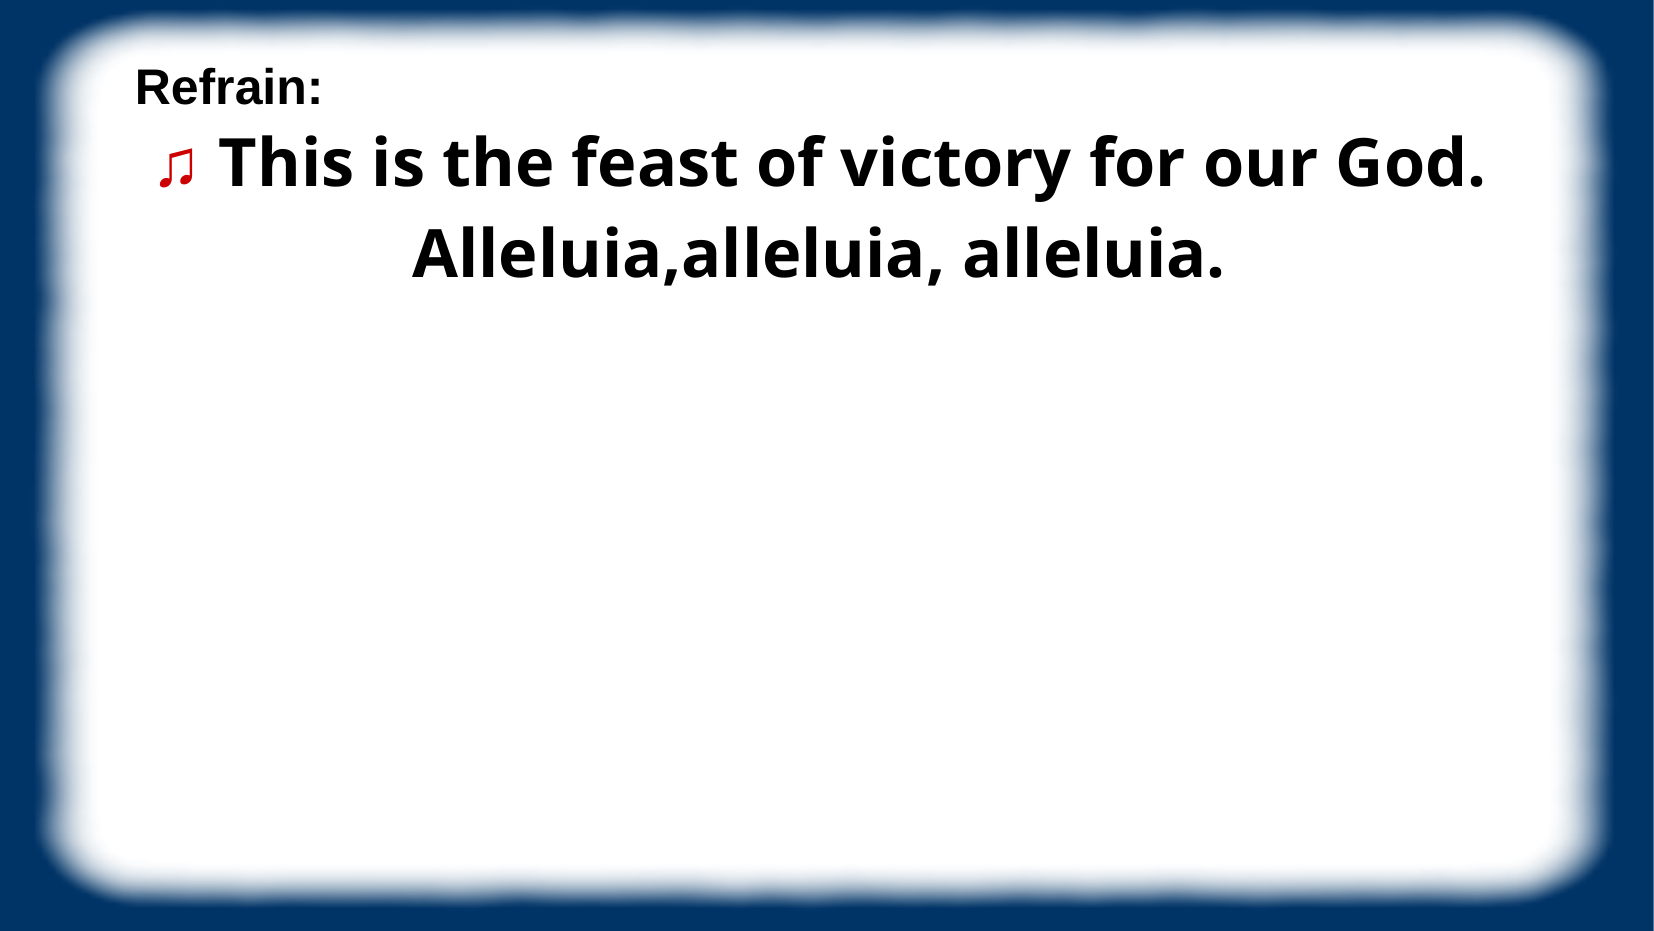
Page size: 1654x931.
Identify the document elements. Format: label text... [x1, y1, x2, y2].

picture [0, 0, 1654, 931]
text_box Refrain: ♫ This is the feast of victory for our God. Alleluia,alleluia, alleluia. [120, 51, 1519, 301]
